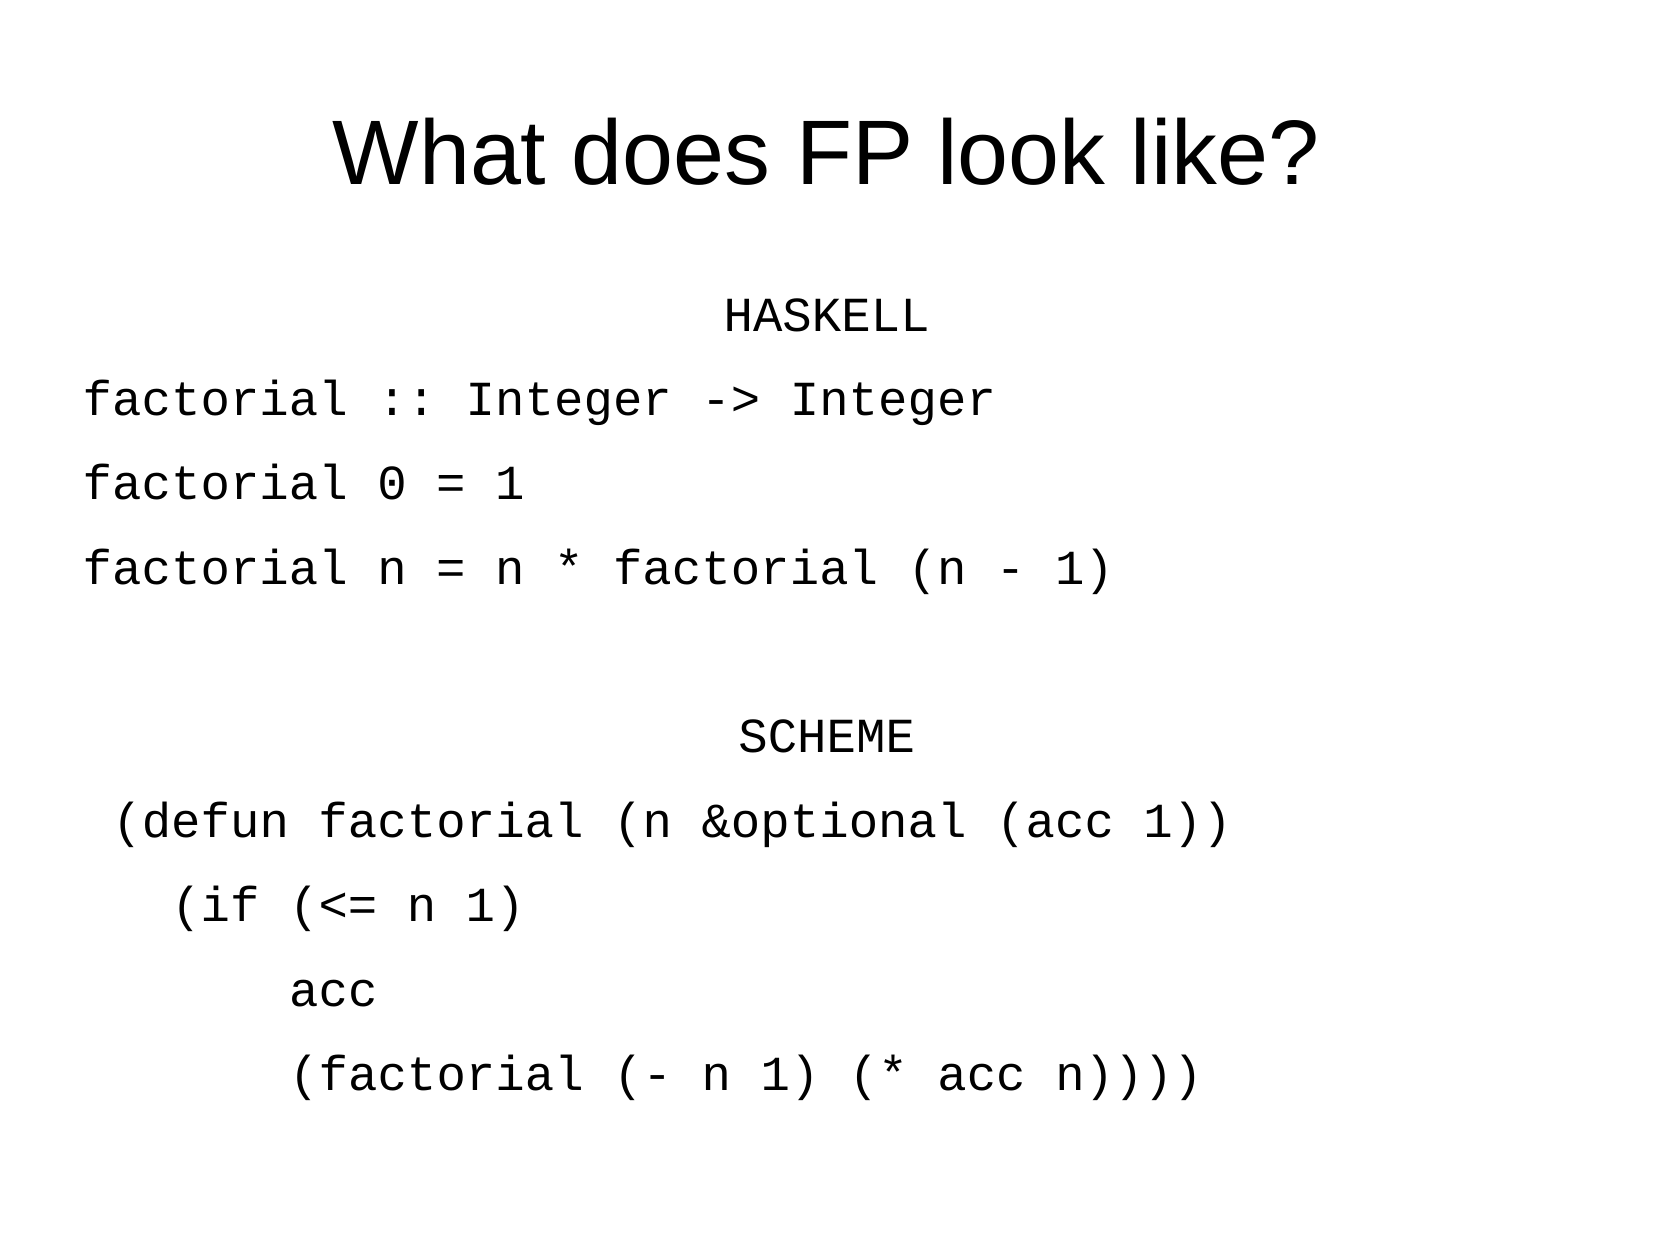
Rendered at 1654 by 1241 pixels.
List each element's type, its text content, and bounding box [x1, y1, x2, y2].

list HASKELL factorial :: Integer -> Integer factorial 0 = 1 factorial n = n * factorial (n - 1) SCHEME (defun factorial (n &optional (acc 1)) (if (<= n 1) acc (factorial (- n 1) (* acc n)))) [82, 290, 1571, 1109]
title What does FP look like? [82, 49, 1571, 257]
